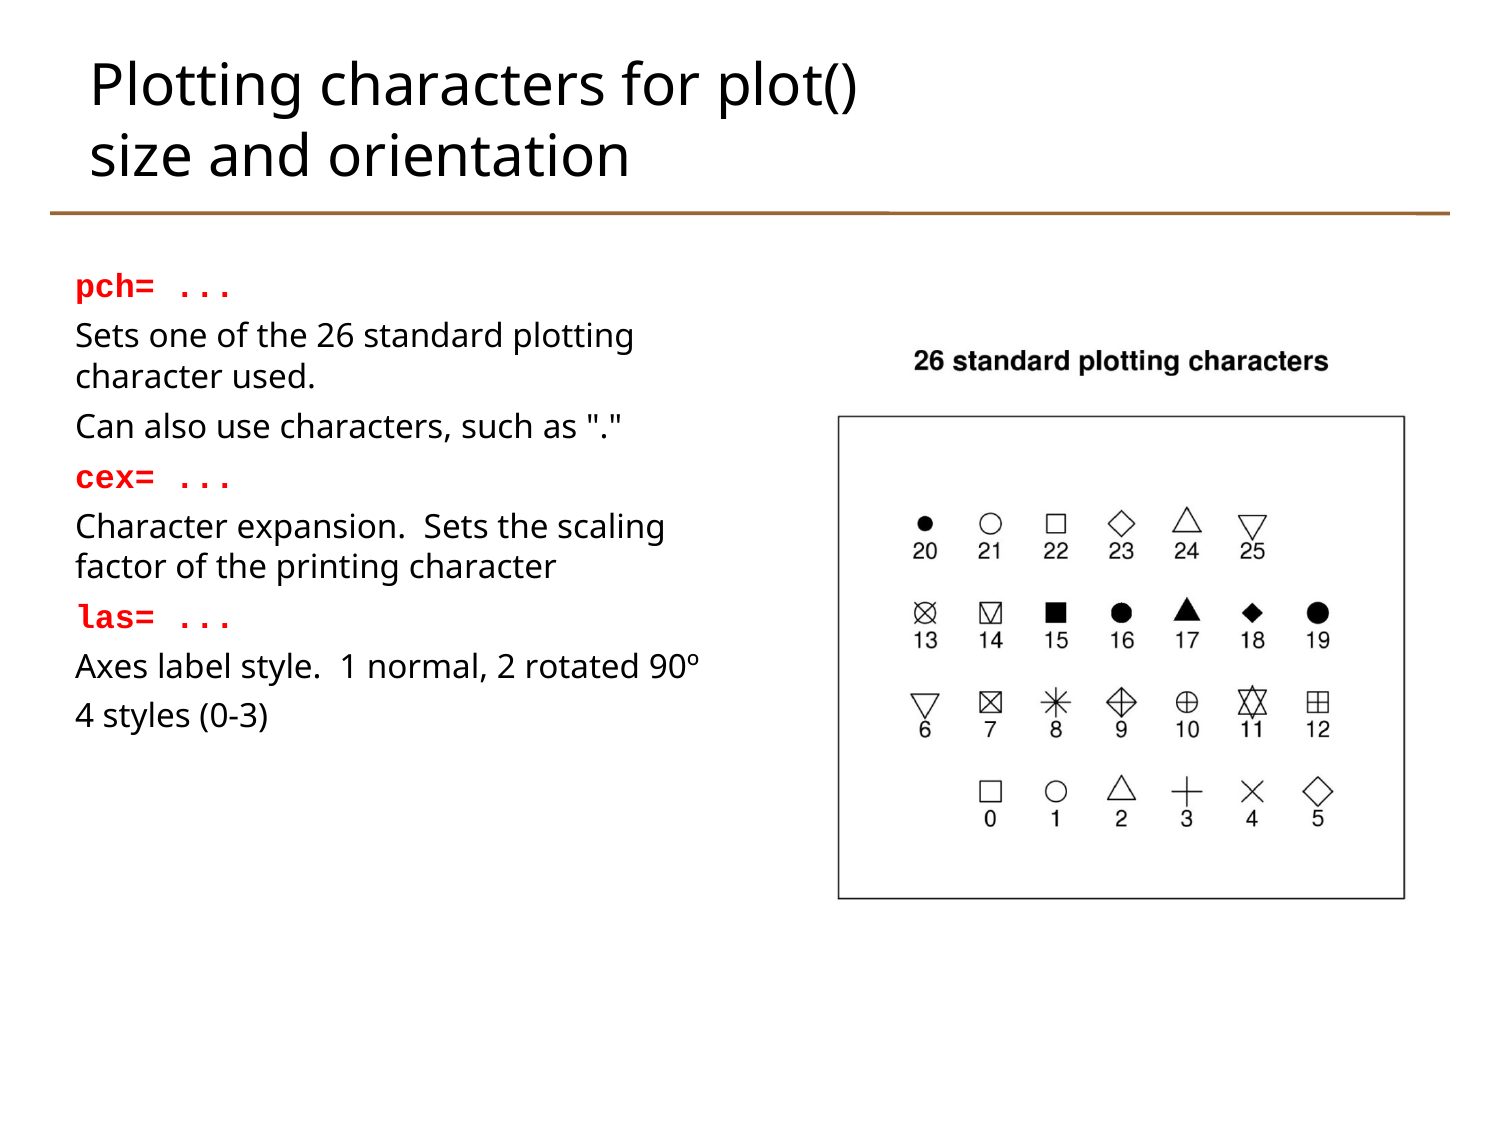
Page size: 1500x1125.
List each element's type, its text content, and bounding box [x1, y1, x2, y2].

picture [762, 340, 1425, 928]
text_box Plotting characters for plot() size and orientation [75, 7, 1425, 227]
text_box pch= ... Sets one of the 26 standard plotting character used. Can also use characters, such as "." cex= ... Character expansion. Sets the scaling factor of the printing character las= ... Axes label style. 1 normal, 2 rotated 90º 4 styles (0-3) [75, 263, 738, 1006]
